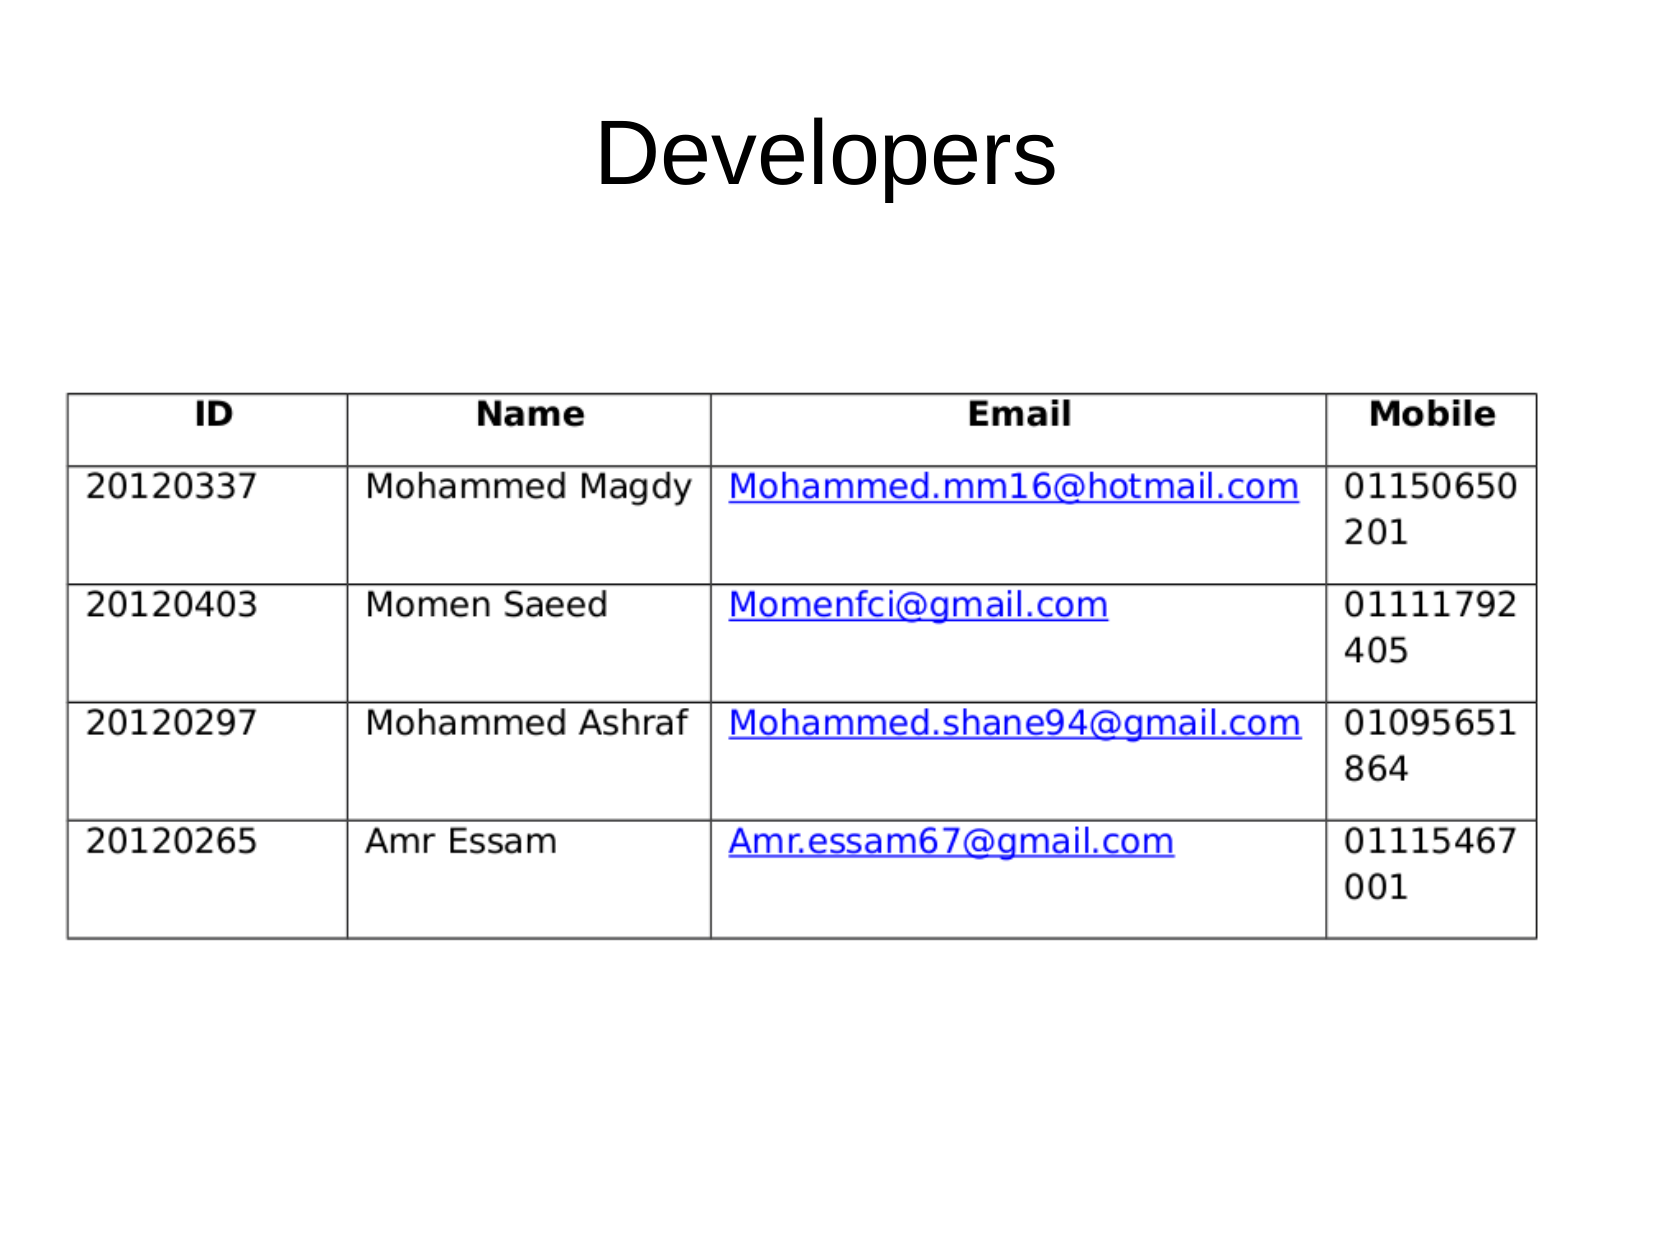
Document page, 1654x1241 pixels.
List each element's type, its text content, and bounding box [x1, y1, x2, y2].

picture [56, 385, 1546, 961]
title Developers [82, 49, 1571, 257]
